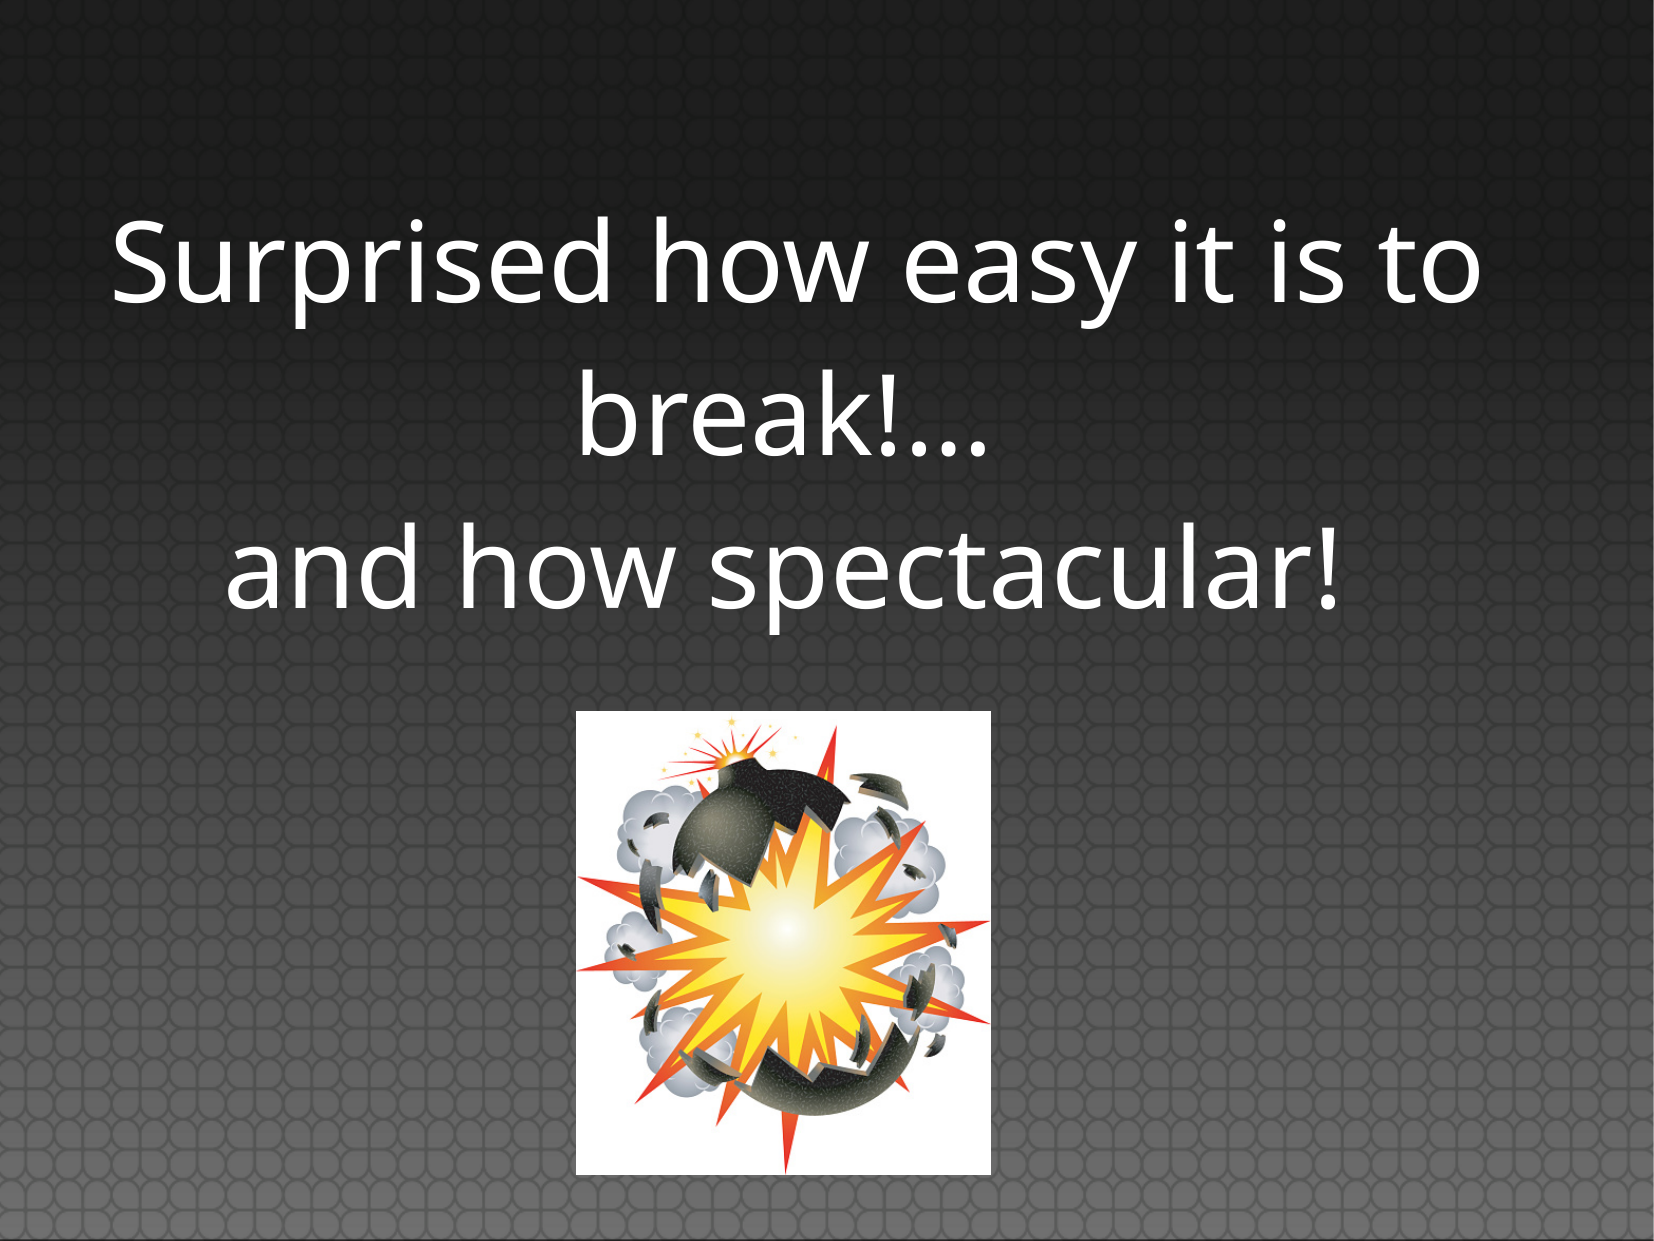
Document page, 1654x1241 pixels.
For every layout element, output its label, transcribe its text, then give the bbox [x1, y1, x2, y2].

title Surprised how easy it is to break!… and how spectacular! [39, 215, 1528, 609]
picture [0, 0, 1654, 1241]
